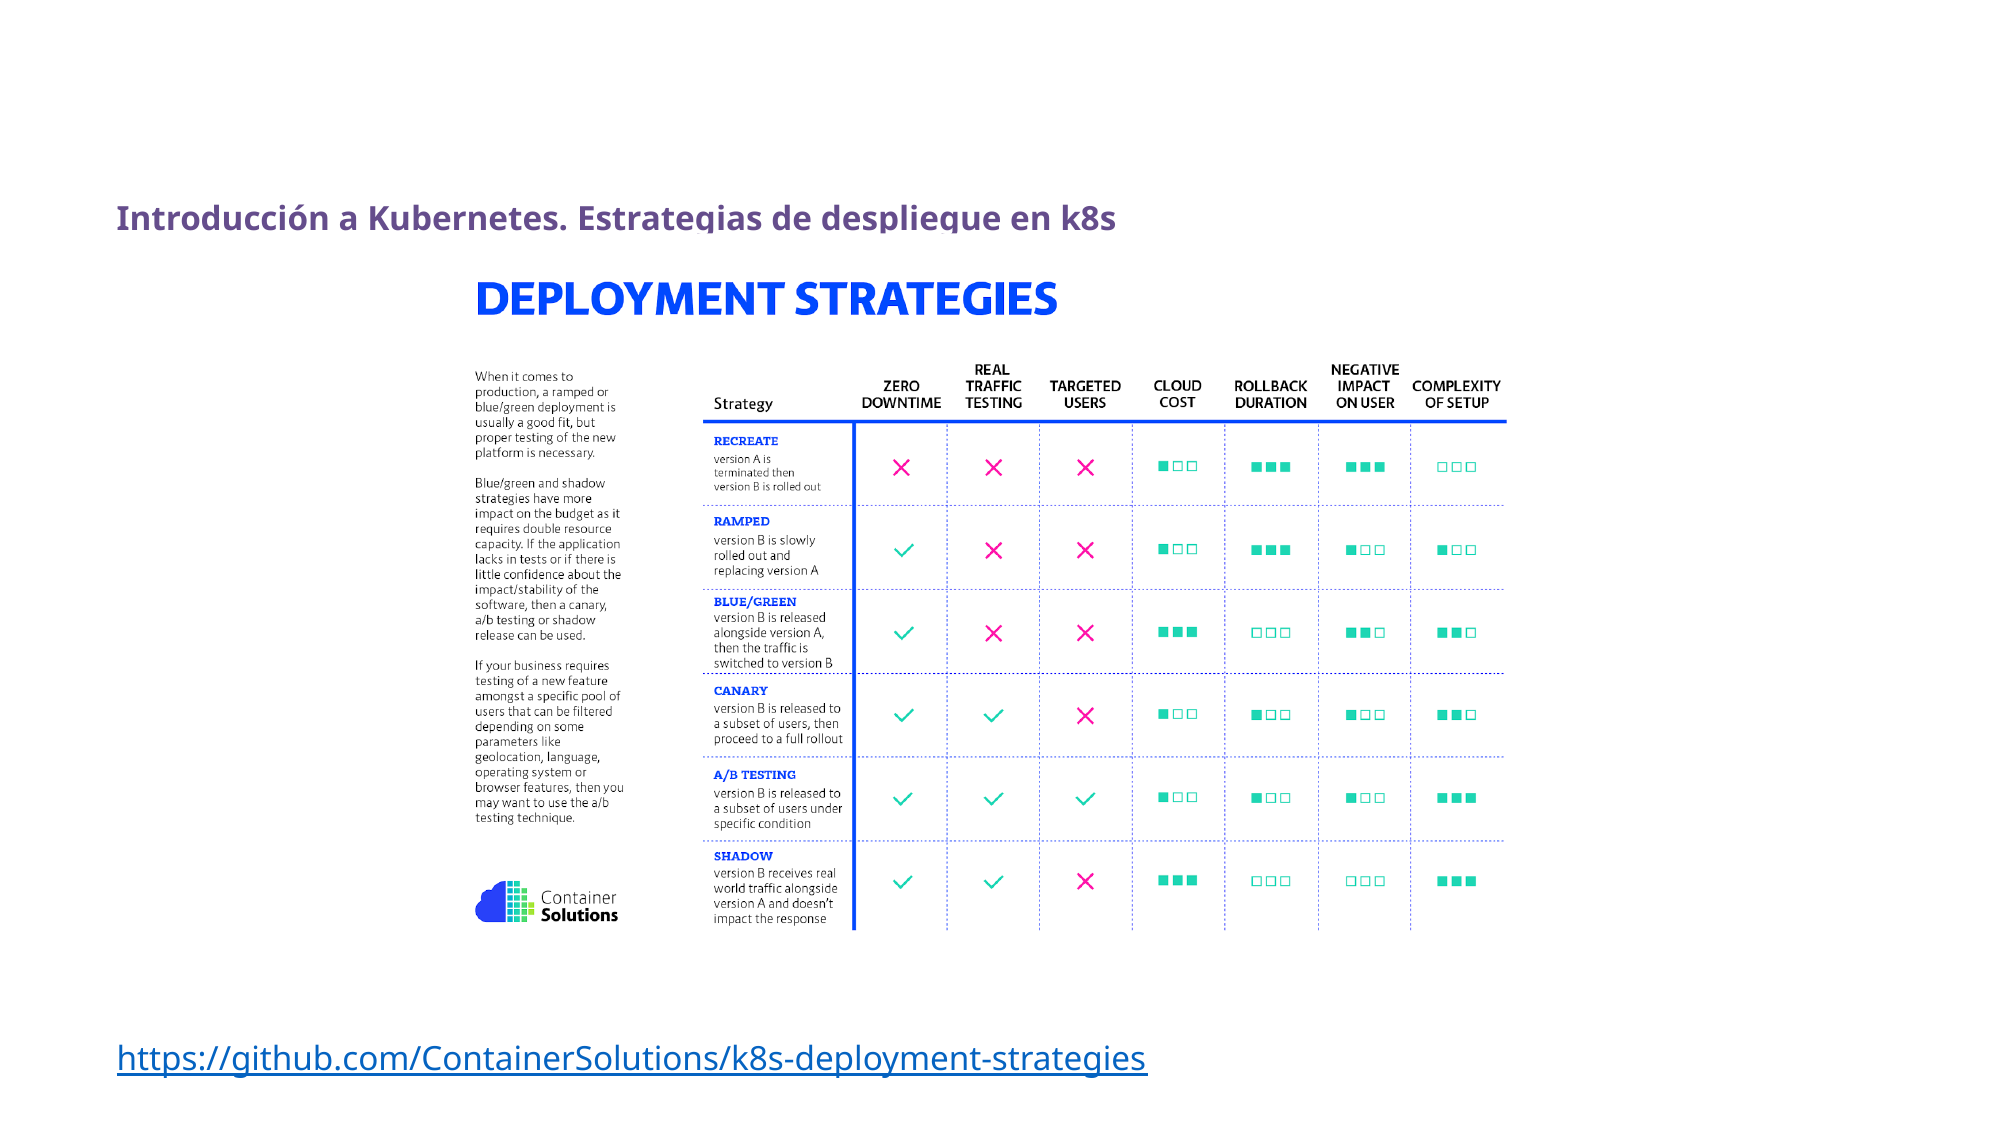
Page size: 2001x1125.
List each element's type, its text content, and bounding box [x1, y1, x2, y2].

text_box Introducción a Kubernetes. Estrategias de despliegue en k8s https://github.com/ContainerSolutions/k8s-deployment-strategies [101, 169, 1977, 382]
picture [411, 233, 1589, 1012]
